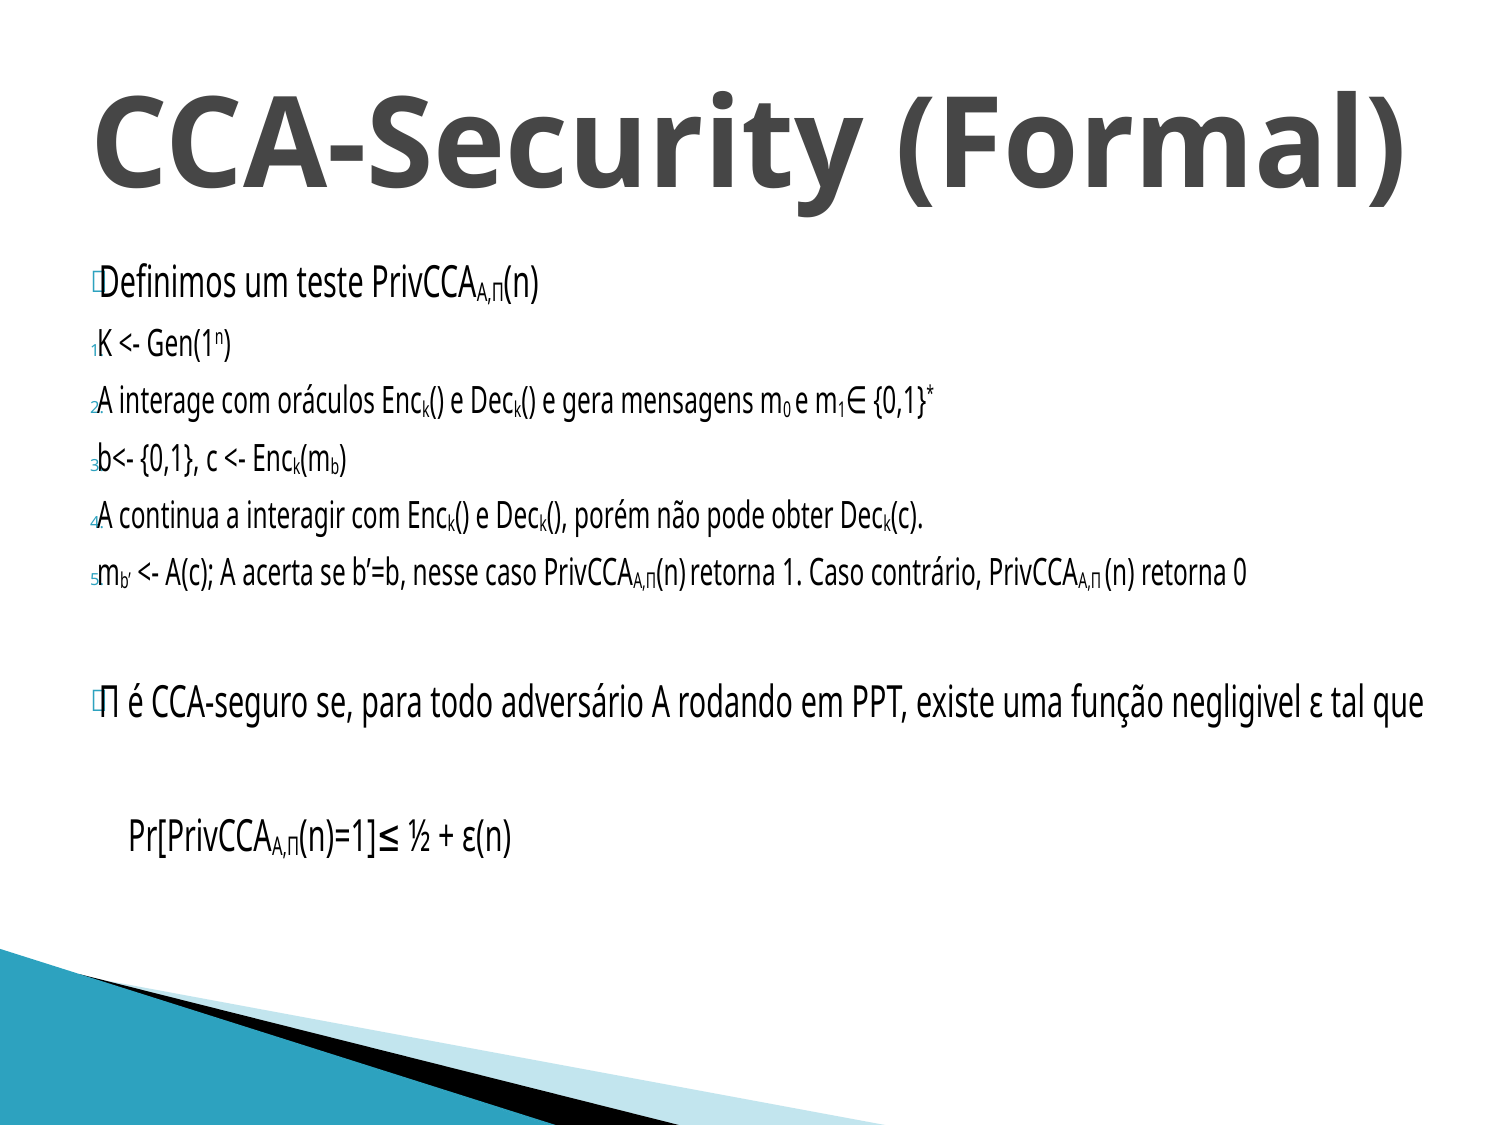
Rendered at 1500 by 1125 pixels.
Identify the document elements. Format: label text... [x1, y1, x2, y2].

list Definimos um teste PrivCCAA,Π(n) K <- Gen(1n) A interage com oráculos Enck() e Deck() e gera mensagens m0 e m1∈ {0,1}* b<- {0,1}, c <- Enck(mb) A continua a interagir com Enck() e Deck(), porém não pode obter Deck(c). mb’ <- A(c); A acerta se b’=b, nesse caso PrivCCAA,Π(n) retorna 1. Caso contrário, PrivCCAA,Π (n) retorna 0 Π é CCA-seguro se, para todo adversário A rodando em PPT, existe uma função negligivel ε tal que Pr[PrivCCAA,Π(n)=1]≤ ½ + ε(n) [75, 243, 1426, 986]
title CCA-Security (Formal) [75, 45, 1426, 233]
